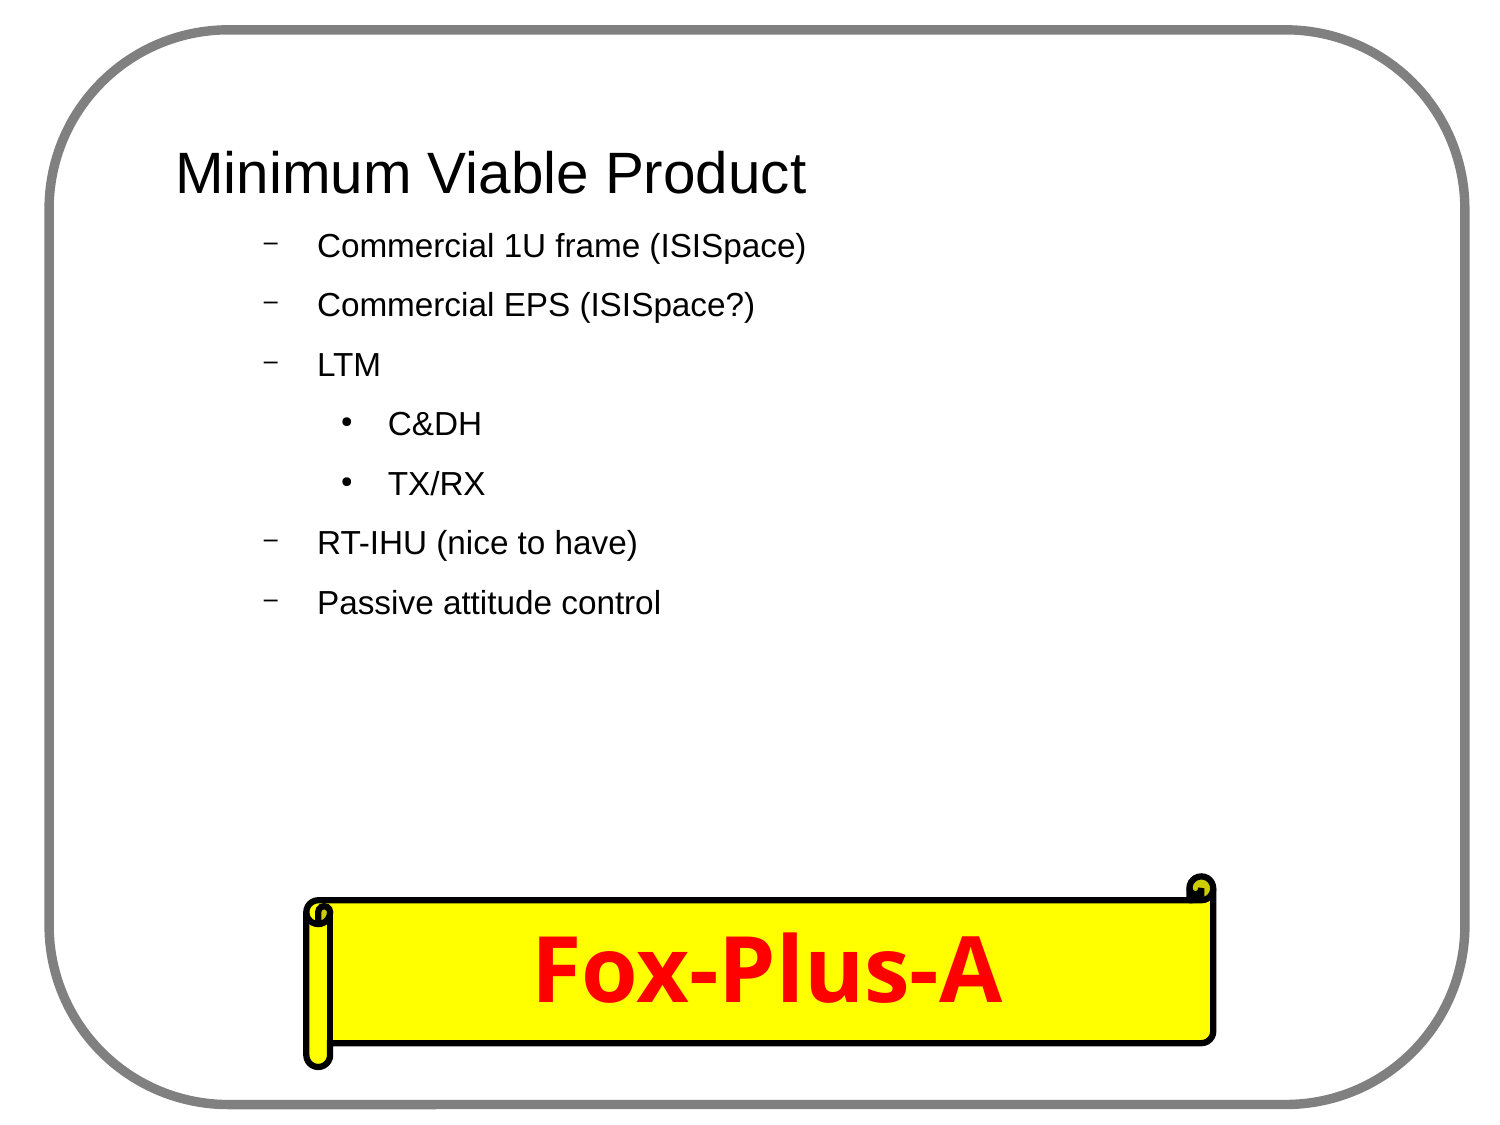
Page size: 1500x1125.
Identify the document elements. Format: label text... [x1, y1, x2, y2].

text_box Fox-Plus-A [260, 903, 1273, 1028]
text_box Minimum Viable Product Commercial 1U frame (ISISpace) Commercial EPS (ISISpace?) LTM C&DH TX/RX RT-IHU (nice to have) Passive attitude control [160, 127, 1360, 629]
text_box [310, 876, 1214, 903]
text_box [306, 1028, 1214, 1068]
